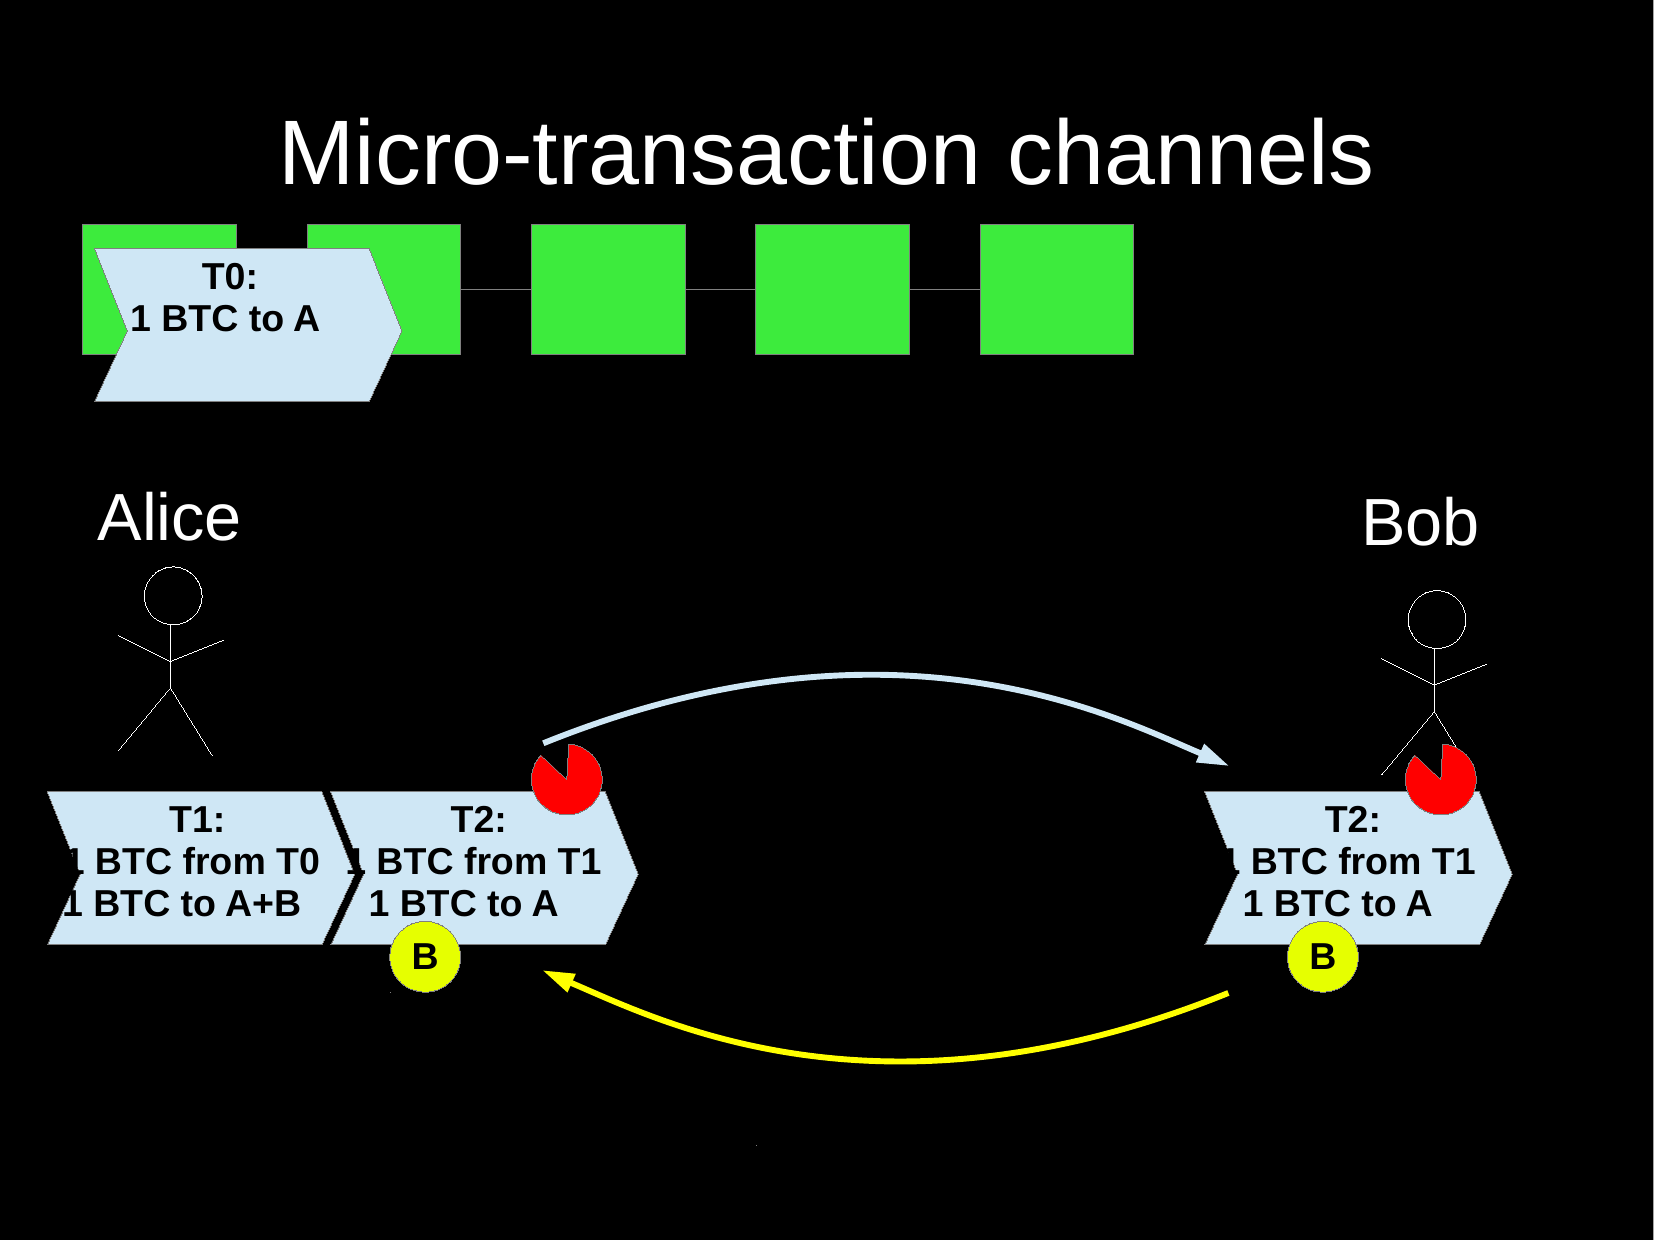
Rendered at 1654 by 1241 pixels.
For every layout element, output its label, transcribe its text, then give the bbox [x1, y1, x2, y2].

text_box [755, 224, 910, 355]
text_box T0: 1 BTC to A [94, 248, 402, 402]
text_box Bob [1346, 477, 1571, 568]
text_box B [389, 921, 461, 993]
text_box T2: 1 BTC from T1 1 BTC to A [330, 791, 639, 945]
text_box [307, 224, 461, 355]
text_box [82, 224, 237, 355]
text_box Alice [82, 472, 308, 563]
text_box T1: 1 BTC from T0 1 BTC to A+B [47, 791, 355, 945]
text_box [531, 224, 686, 355]
text_box [531, 744, 603, 815]
text_box T2: 1 BTC from T1 1 BTC to A [1204, 791, 1513, 945]
text_box [1405, 744, 1477, 815]
text_box B [1287, 921, 1359, 993]
text_box [980, 224, 1134, 355]
title Micro-transaction channels [82, 49, 1571, 257]
